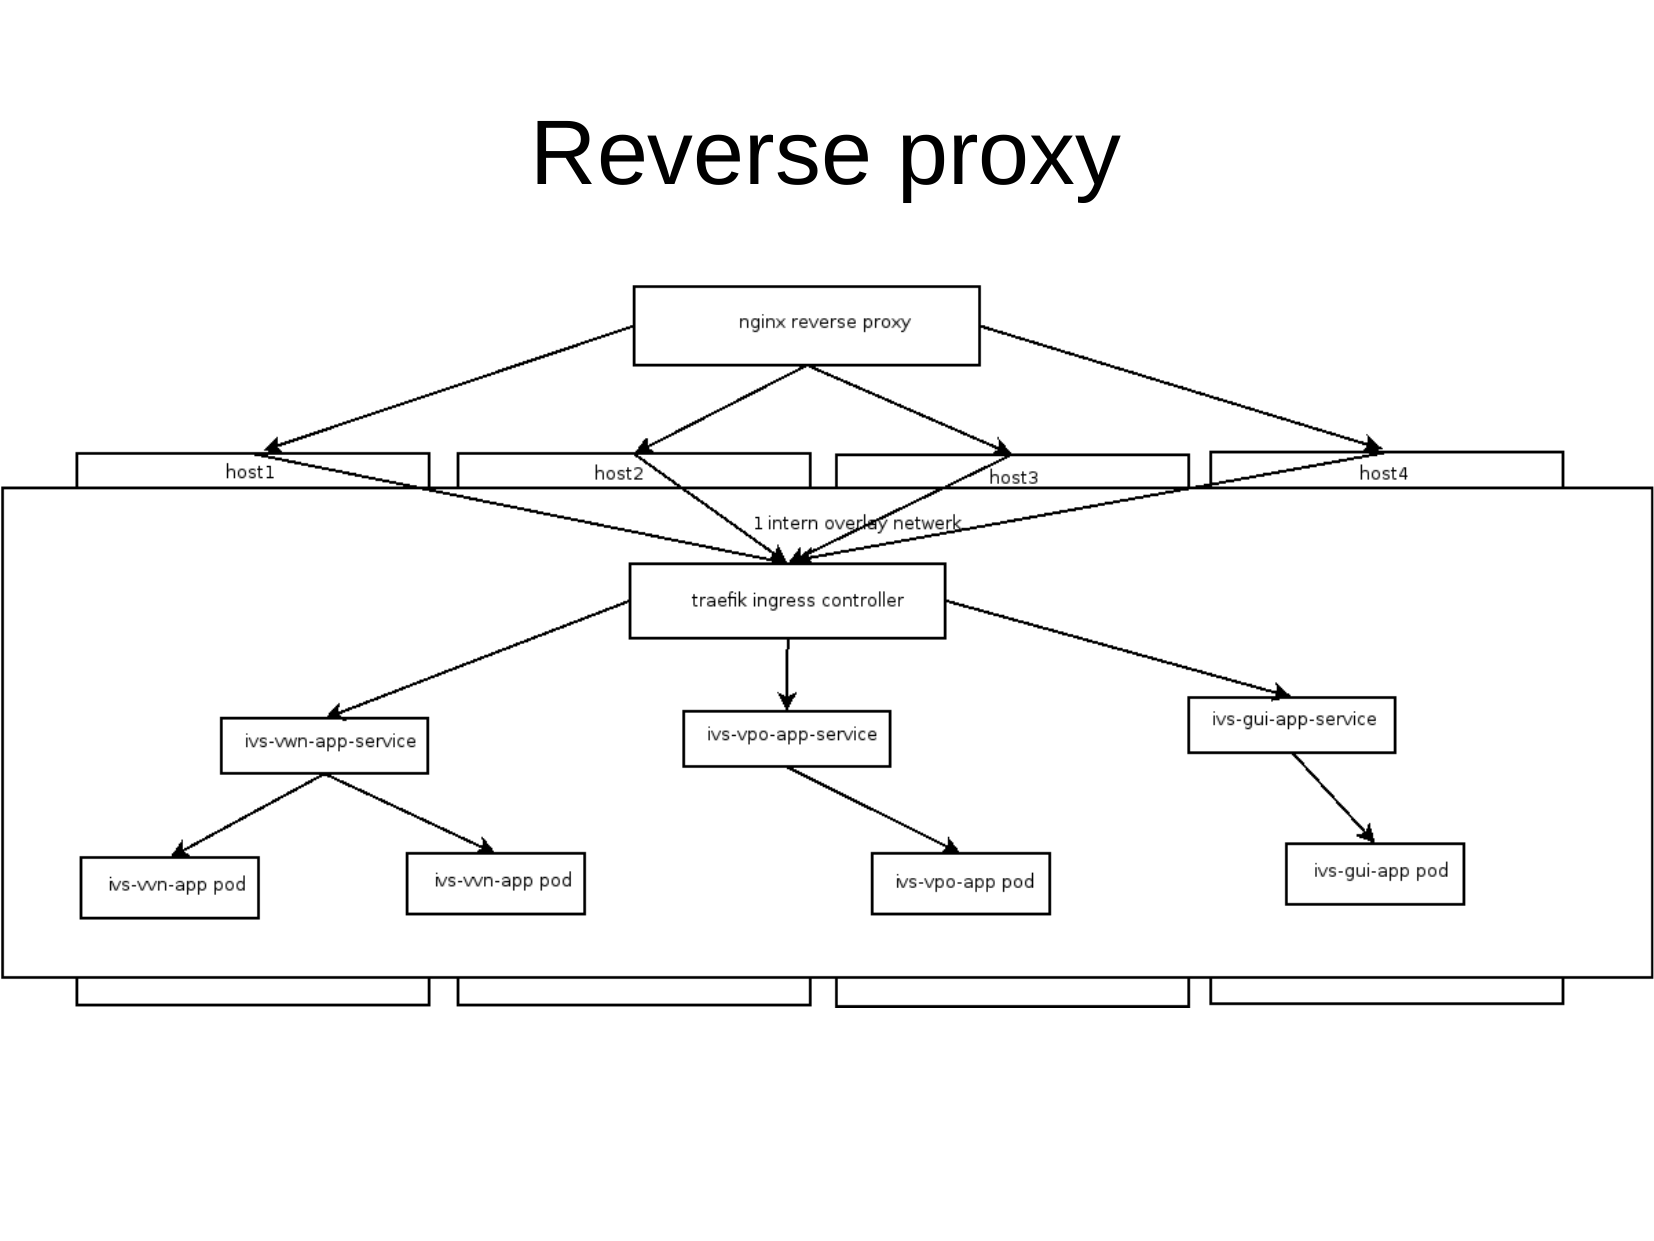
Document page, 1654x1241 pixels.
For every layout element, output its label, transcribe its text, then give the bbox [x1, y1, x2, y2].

title Reverse proxy [82, 49, 1571, 257]
picture [0, 284, 1654, 1008]
